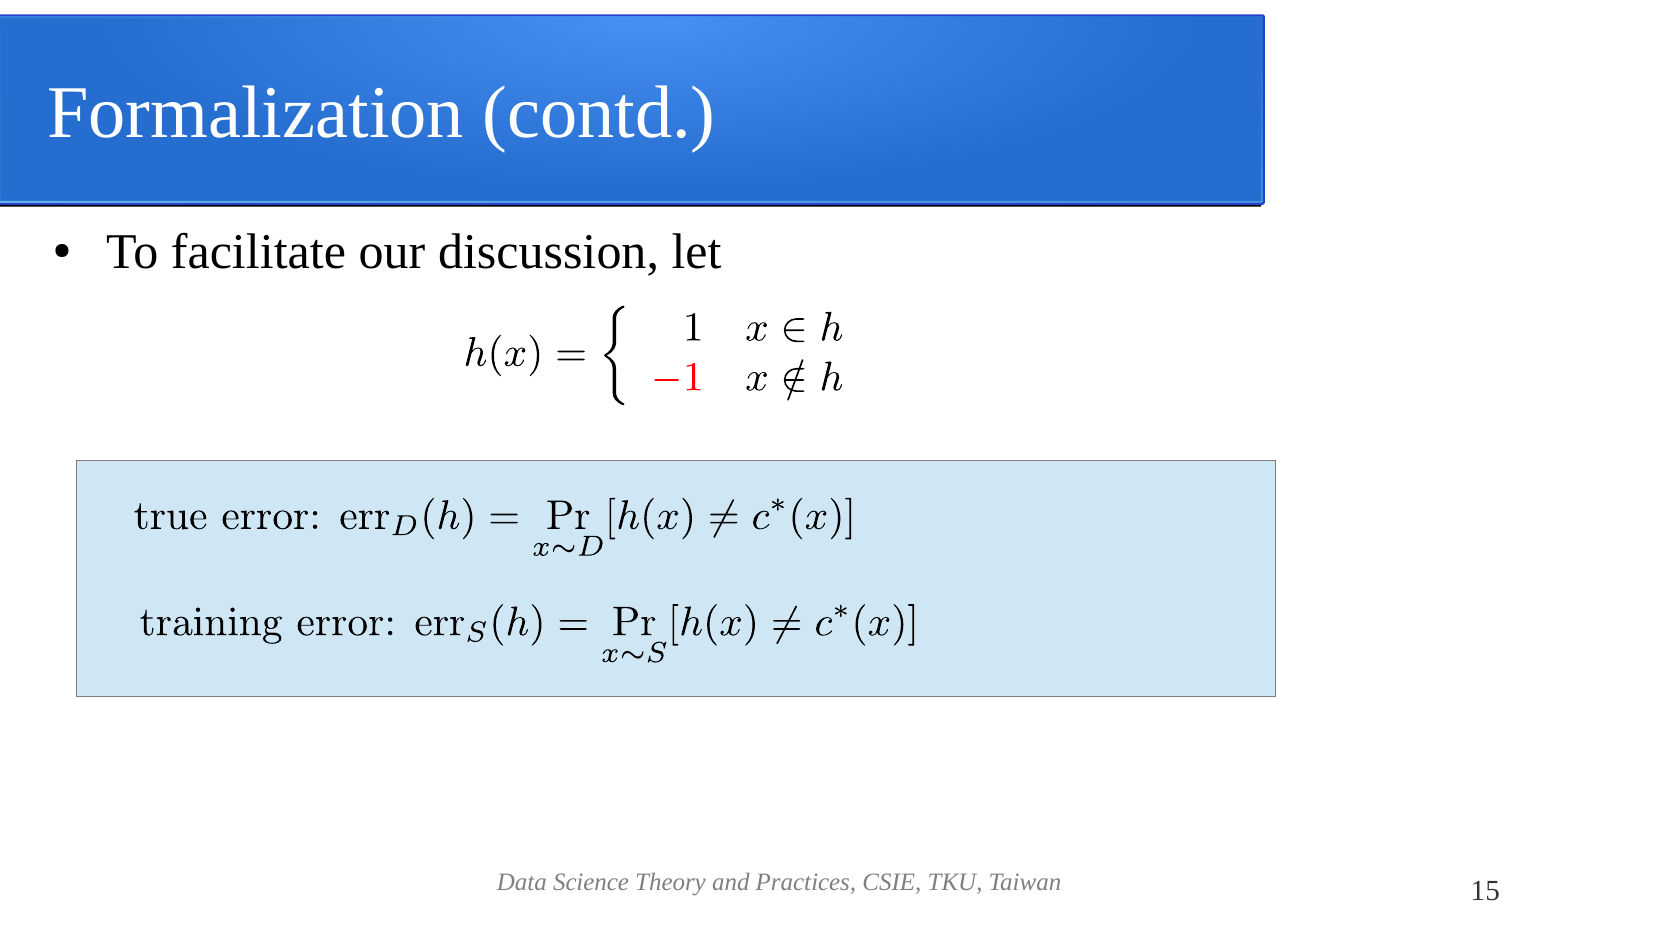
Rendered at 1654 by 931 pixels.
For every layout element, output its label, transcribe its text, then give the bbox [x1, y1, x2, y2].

picture [461, 304, 844, 407]
picture [137, 602, 916, 665]
picture [132, 496, 853, 558]
list To facilitate our discussion, let [35, 224, 1524, 764]
text_box [76, 460, 1276, 697]
title Formalization (contd.) [47, 35, 1199, 189]
